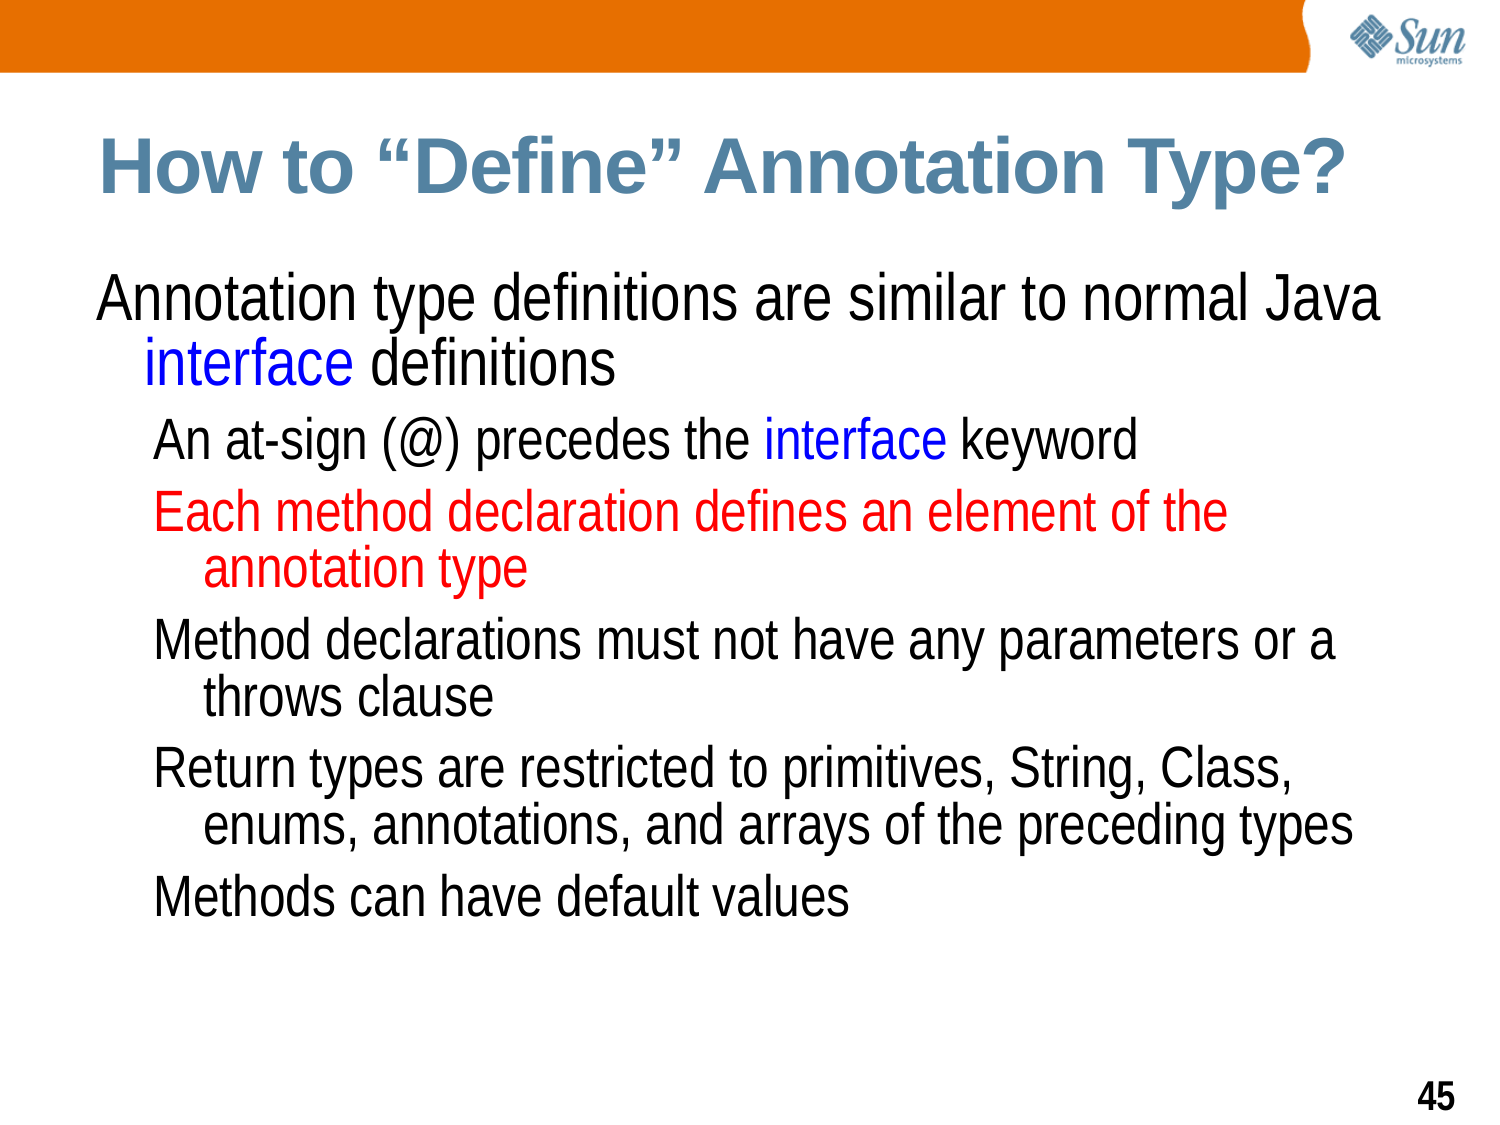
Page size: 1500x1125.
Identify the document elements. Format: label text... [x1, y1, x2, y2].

title How to “Define” Annotation Type? [98, 130, 1461, 272]
picture [0, 0, 1500, 75]
list Annotation type definitions are similar to normal Java interface definitions An at-sign (@) precedes the interface keyword Each method declaration defines an element of the annotation type Method declarations must not have any parameters or a throws clause Return types are restricted to primitives, String, Class, enums, annotations, and arrays of the preceding types Methods can have default values [77, 268, 1434, 1099]
